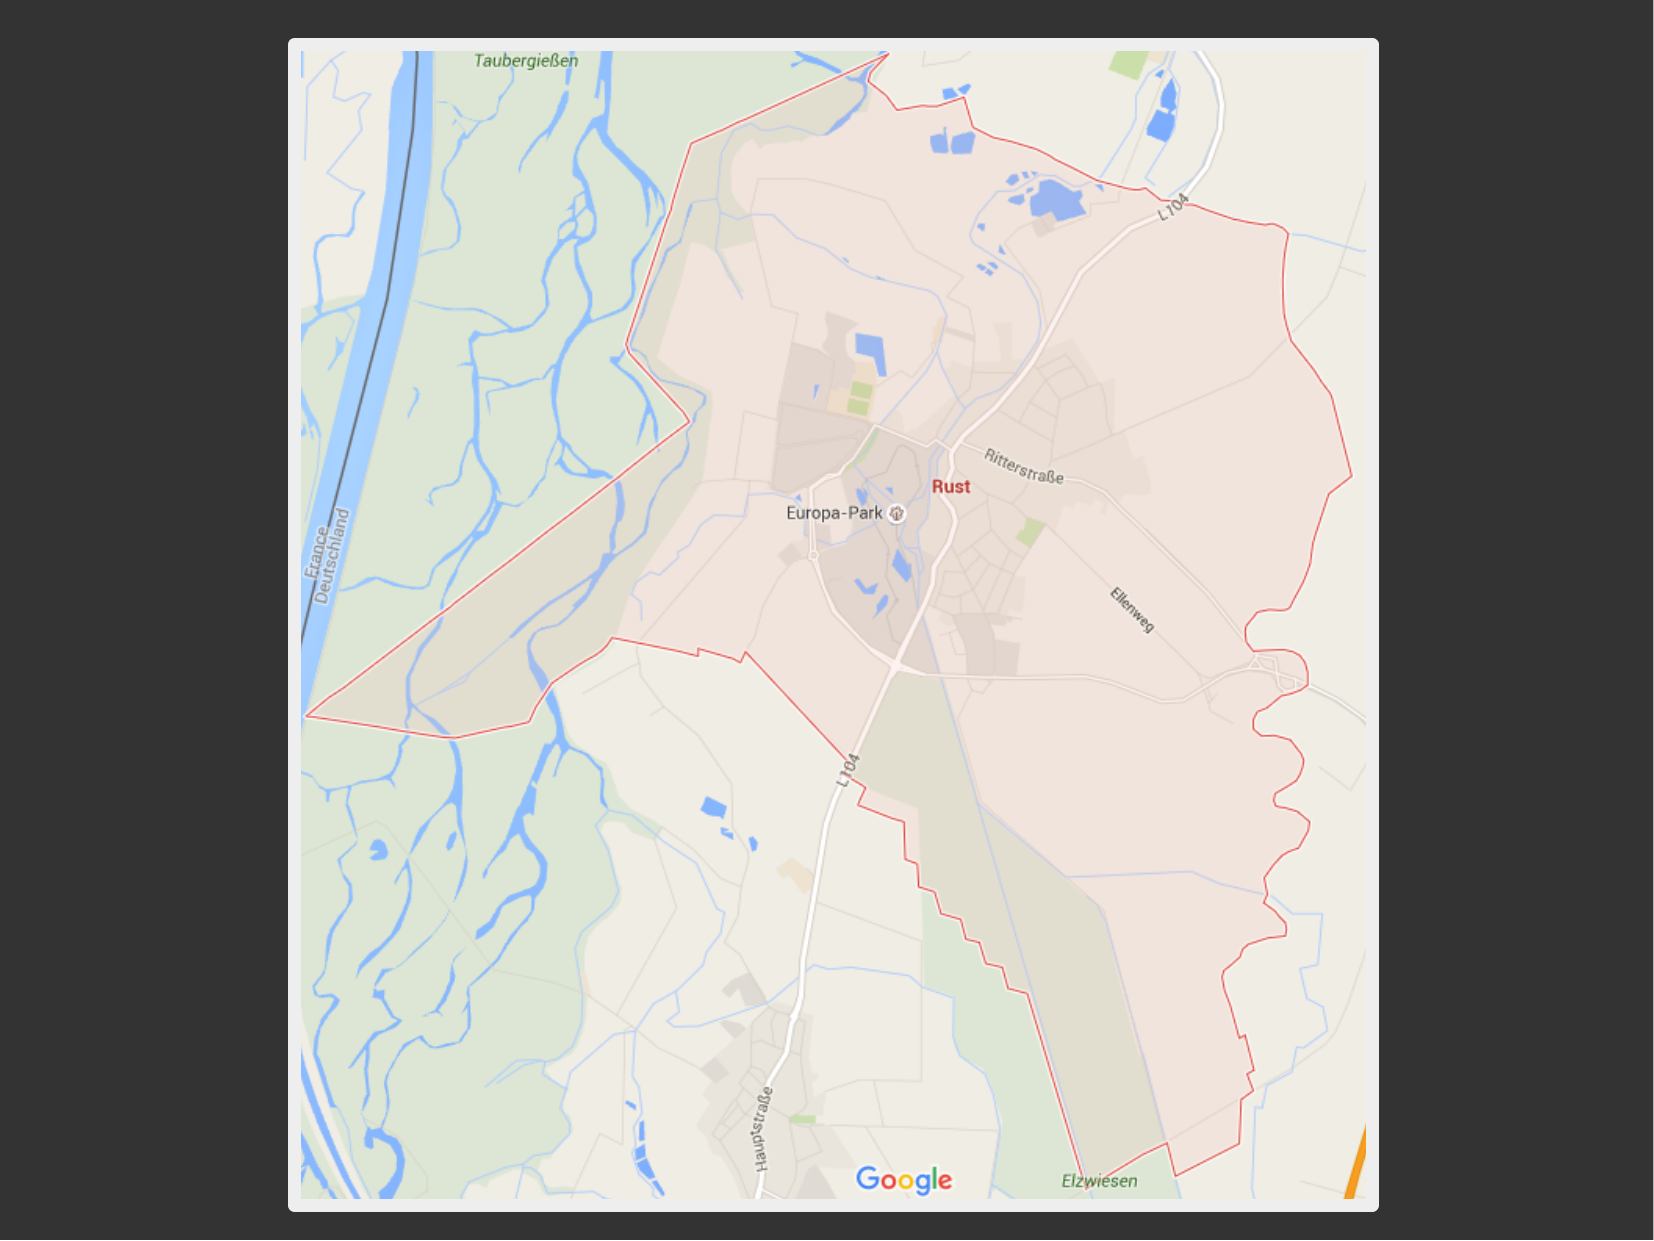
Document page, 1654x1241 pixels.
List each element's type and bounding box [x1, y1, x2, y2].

picture [300, 50, 1367, 1200]
